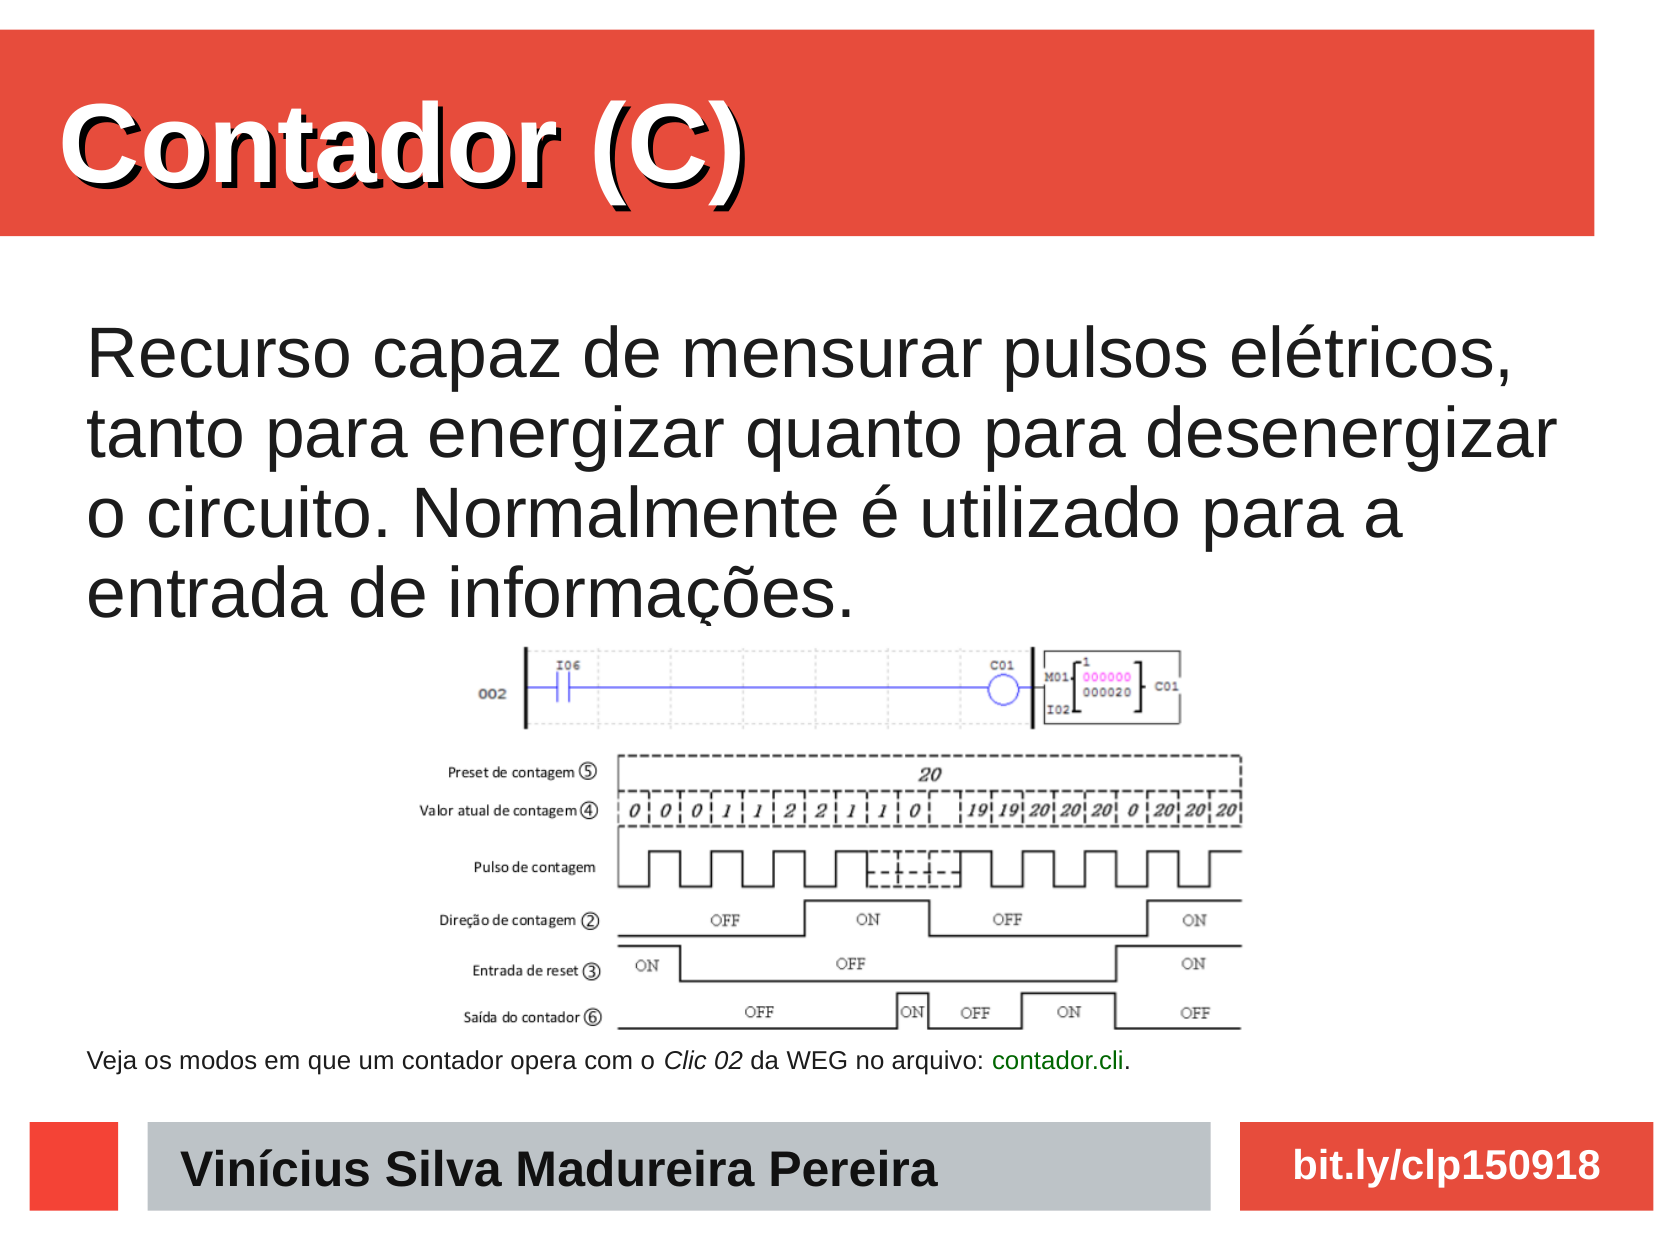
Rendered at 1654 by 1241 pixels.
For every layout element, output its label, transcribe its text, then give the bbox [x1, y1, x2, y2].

title Contador (C) [59, 59, 1595, 207]
list Recurso capaz de mensurar pulsos elétricos, tanto para energizar quanto para desenergizar o circuito. Normalmente é utilizado para a entrada de informações. Veja os modos em que um contador opera com o Clic 02 da WEG no arquivo: contador.cli. [59, 312, 1565, 1081]
picture [389, 626, 1264, 1047]
text_box bit.ly/clp150918 [1228, 1133, 1654, 1205]
text_box Vinícius Silva Madureira Pereira [165, 1133, 1170, 1205]
